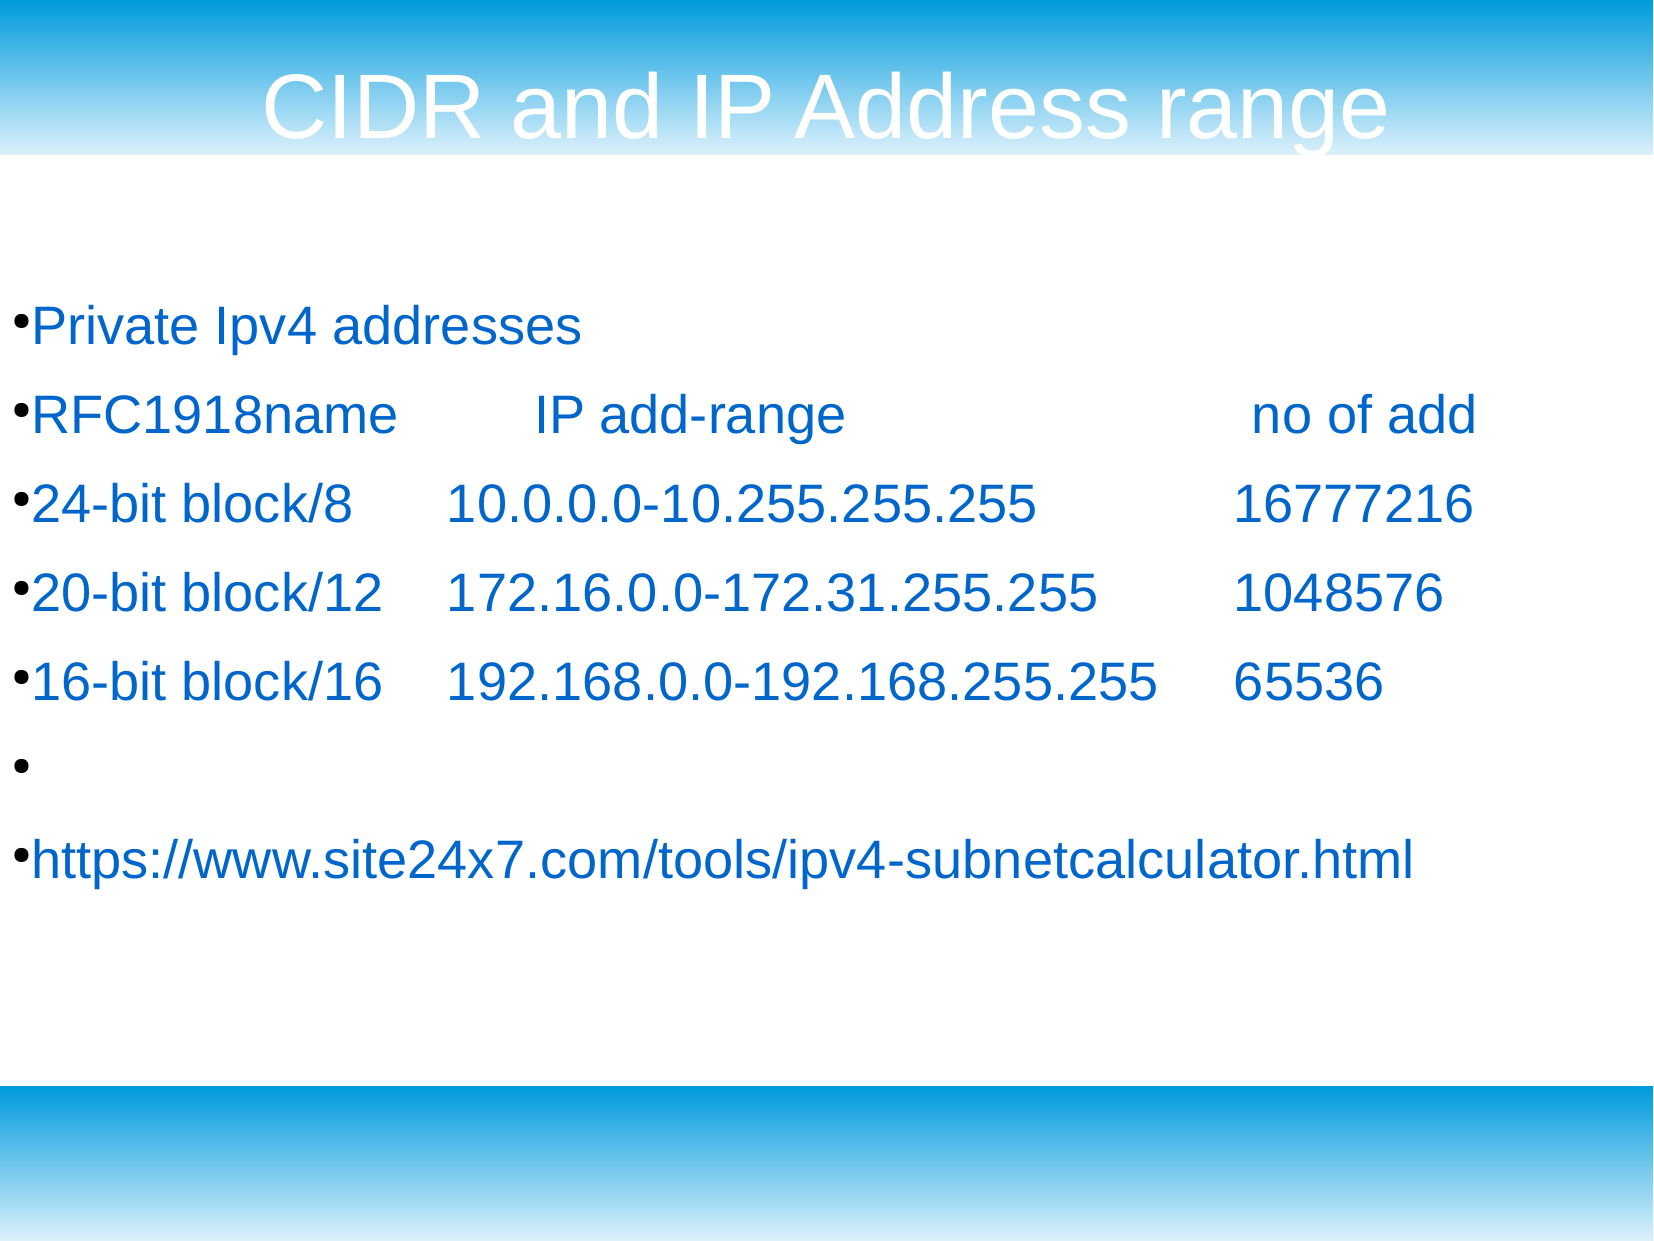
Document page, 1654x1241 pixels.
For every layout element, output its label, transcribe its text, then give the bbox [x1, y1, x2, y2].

title CIDR and IP Address range [82, 49, 1571, 155]
list Private Ipv4 addresses RFC1918name IP add-range no of add 24-bit block/8 10.0.0.0-10.255.255.255 16777216 20-bit block/12 172.16.0.0-172.31.255.255 1048576 16-bit block/16 192.168.0.0-192.168.255.255 65536 https://www.site24x7.com/tools/ipv4-subnetcalculator.html [11, 290, 1642, 1040]
